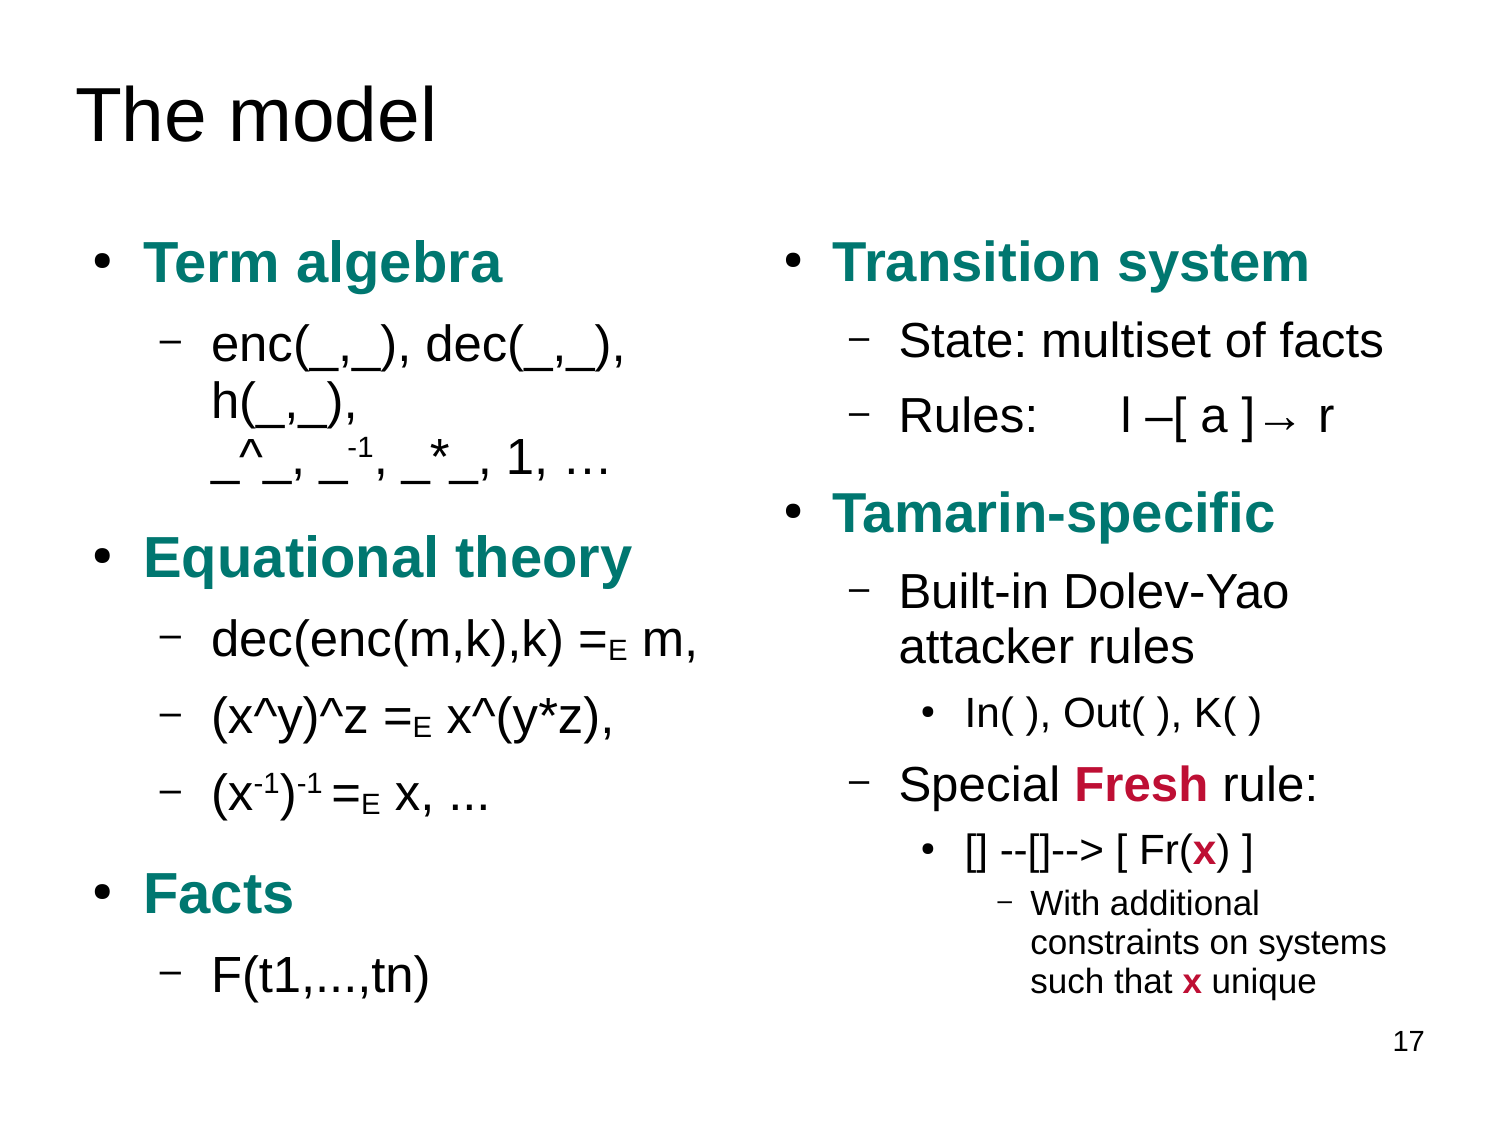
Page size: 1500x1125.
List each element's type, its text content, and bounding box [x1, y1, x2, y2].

list Term algebra enc(_,_), dec(_,_), h(_,_), _^_, _-1, _*_, 1, … Equational theory dec(enc(m,k),k) =E m, (x^y)^z =E x^(y*z), (x-1)-1 =E x, ... Facts F(t1,...,tn) [75, 230, 734, 1014]
list Transition system State: multiset of facts Rules: l –[ a ]→ r Tamarin-specific Built-in Dolev-Yao attacker rules In( ), Out( ), K( ) Special Fresh rule: [] --[]--> [ Fr(x) ] With additional constraints on systems such that x unique [766, 230, 1426, 1014]
title The model [75, 44, 1425, 185]
